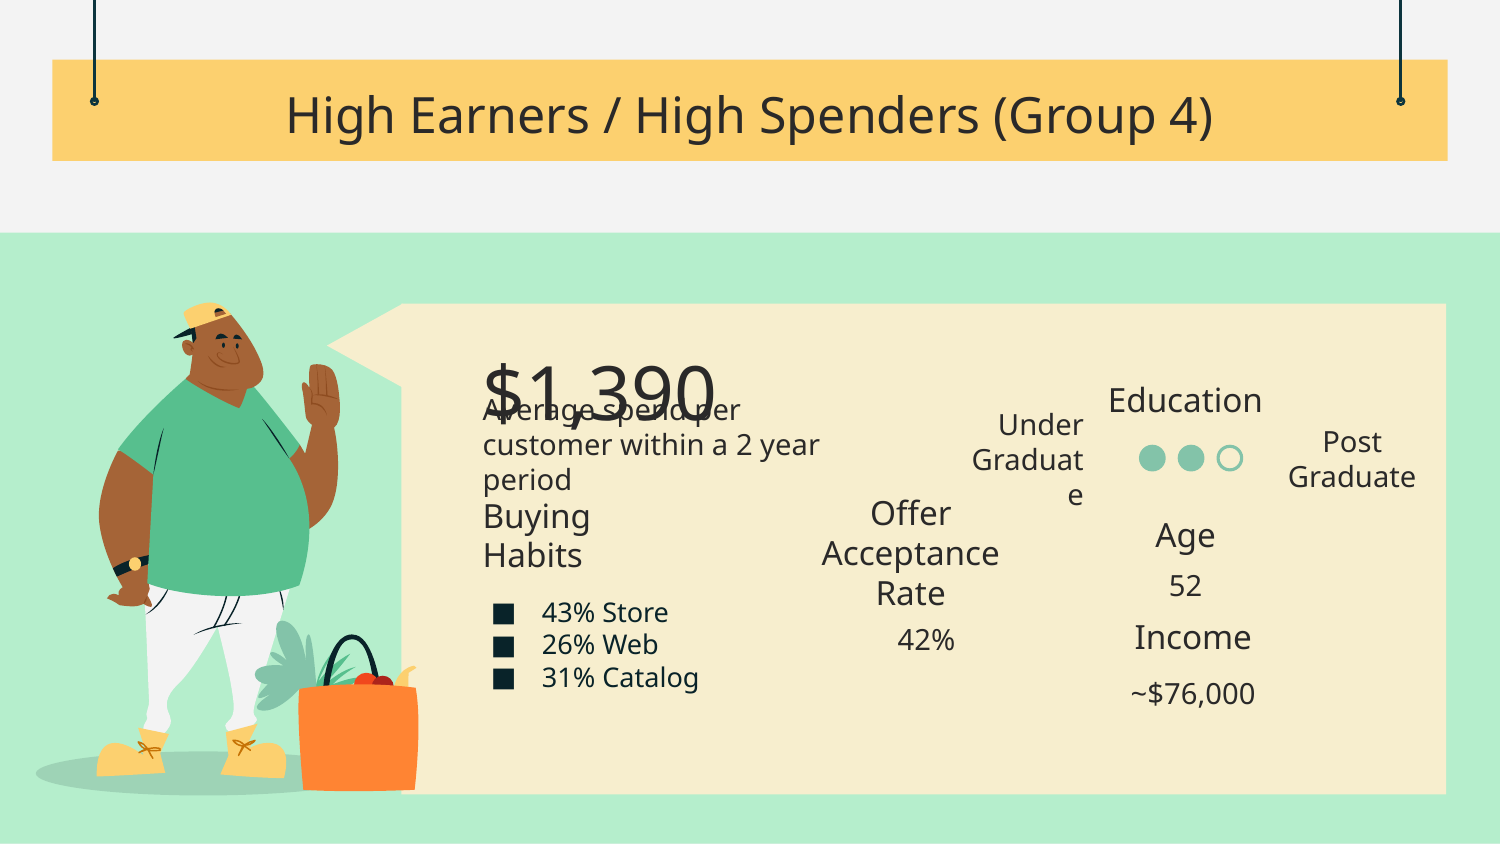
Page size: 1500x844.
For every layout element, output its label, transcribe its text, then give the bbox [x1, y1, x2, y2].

text_box Buying Habits [467, 518, 688, 575]
text_box Post Graduate [1268, 440, 1421, 476]
text_box Education [1087, 362, 1269, 419]
text_box Average spend per customer within a 2 year period [467, 461, 853, 497]
text_box Age [1181, 531, 1191, 545]
text_box Age [1111, 497, 1245, 554]
title High Earners / High Spenders (Group 4) [225, 68, 1274, 164]
text_box Under Graduate [942, 440, 1084, 476]
text_box $1,390 [467, 346, 853, 436]
text_box 43% Store 26% Web 31% Catalog [451, 580, 720, 675]
text_box 42% [869, 620, 969, 656]
text_box ~$76,000 [1106, 674, 1265, 710]
text_box 52 [1144, 566, 1213, 599]
text_box [35, 302, 1447, 796]
text_box Income [1119, 599, 1253, 656]
text_box Offer Acceptance Rate [778, 556, 1028, 613]
